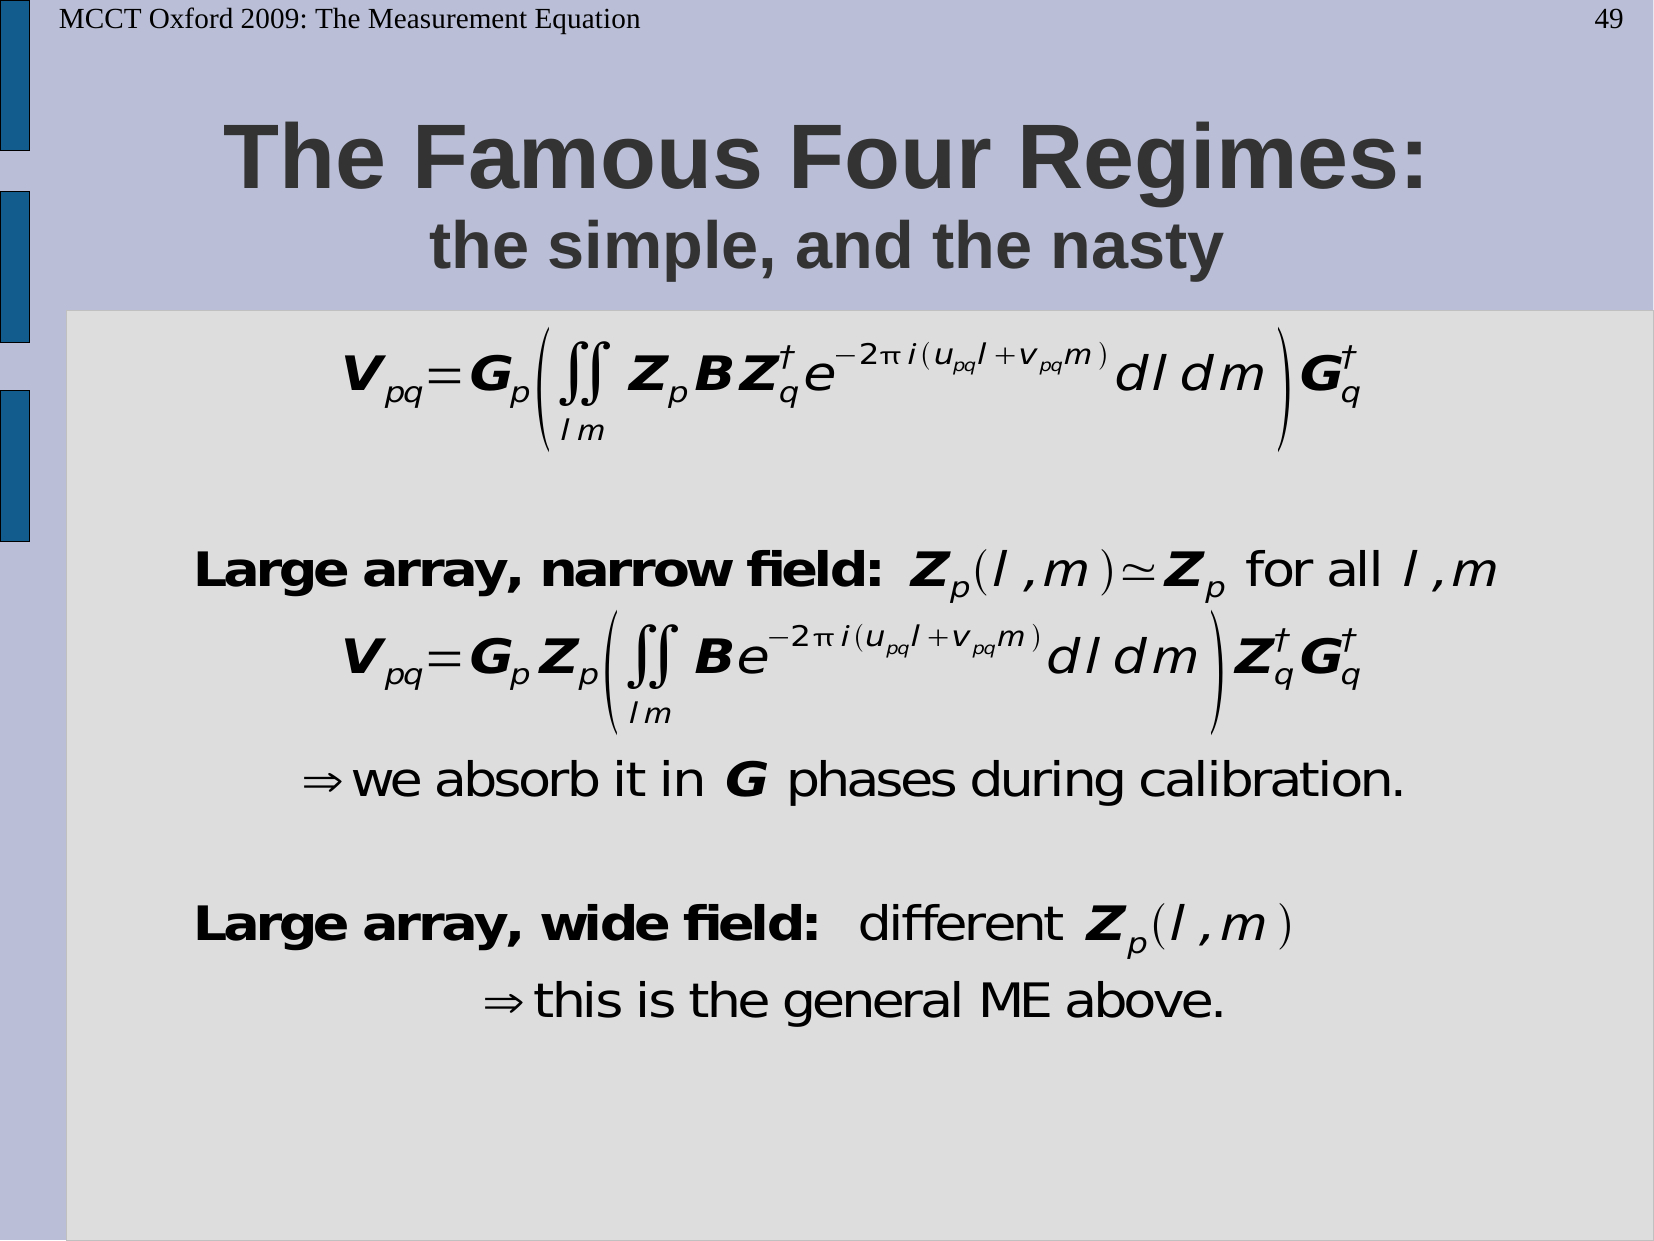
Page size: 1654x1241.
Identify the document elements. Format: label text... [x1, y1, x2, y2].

chart [186, 324, 1506, 1177]
title The Famous Four Regimes: the simple, and the nasty [121, 91, 1534, 299]
